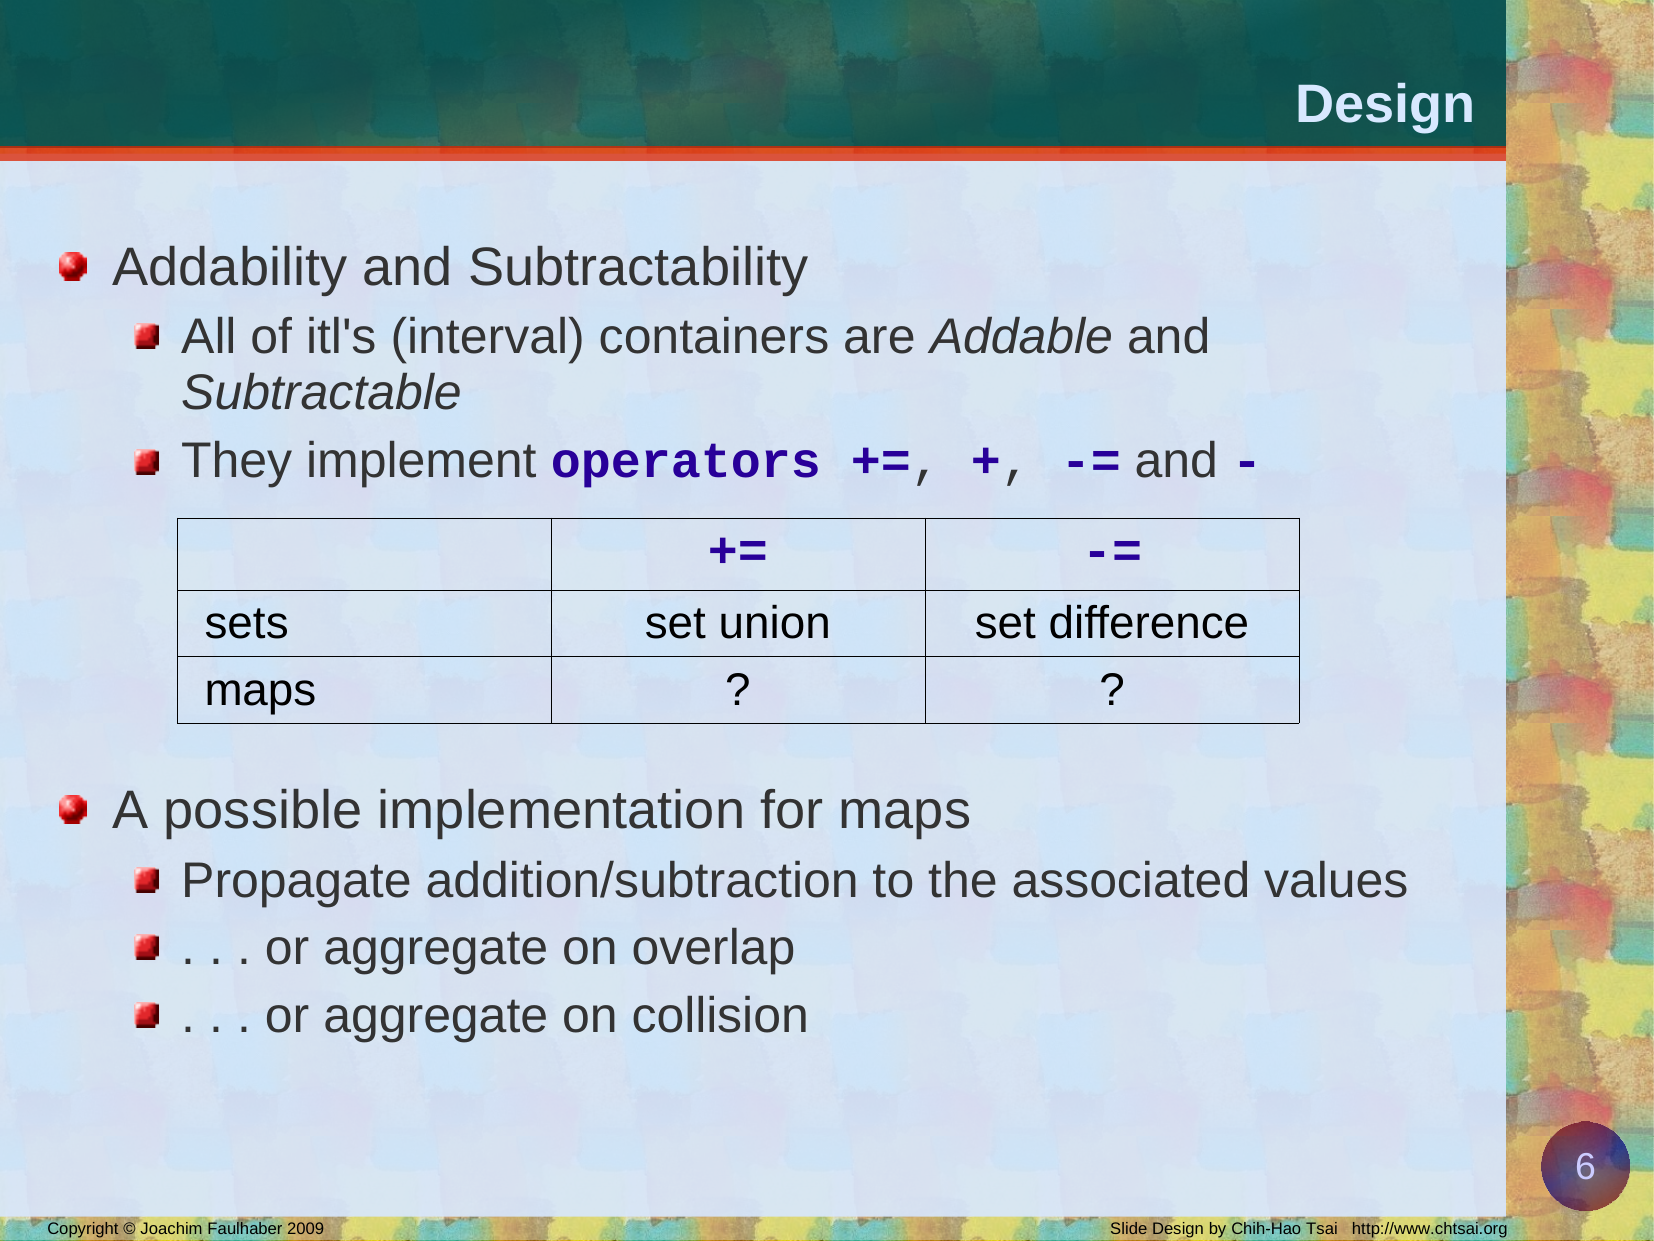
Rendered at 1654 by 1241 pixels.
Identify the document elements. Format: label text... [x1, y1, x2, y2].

table_cell sets [178, 591, 551, 656]
table_cell set difference [926, 591, 1299, 656]
title Design [29, 59, 1477, 148]
table_cell maps [178, 657, 551, 723]
table_header += [552, 519, 925, 590]
list A possible implementation for maps Propagate addition/subtraction to the associated values . . . or aggregate on overlap . . . or aggregate on collision [59, 779, 1418, 1075]
table_header [178, 519, 551, 590]
list Addability and Subtractability All of itl's (interval) containers are Addable and Subtractable They implement operators +=, +, -= and - [59, 236, 1418, 532]
table_cell set union [552, 591, 925, 656]
table_header -= [926, 519, 1299, 590]
table_cell ? [552, 657, 925, 723]
table_cell ? [926, 657, 1299, 723]
